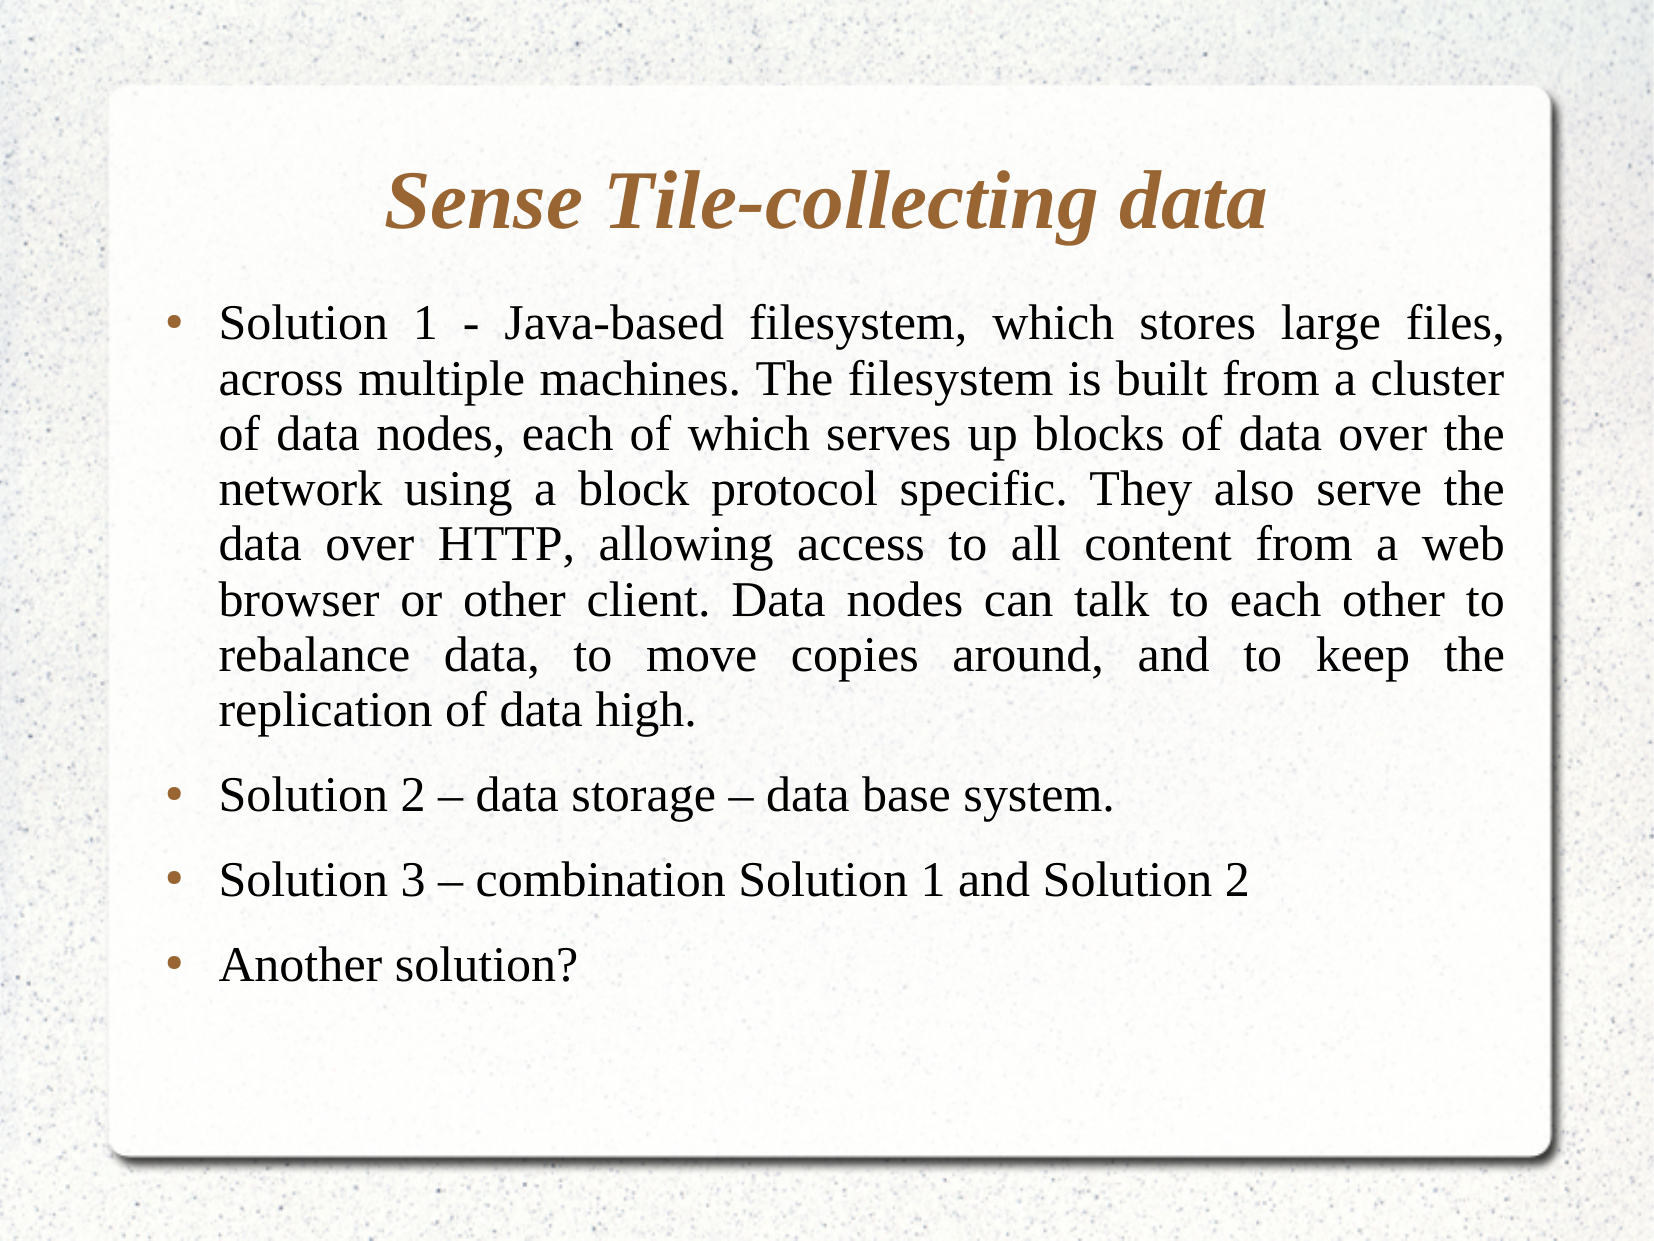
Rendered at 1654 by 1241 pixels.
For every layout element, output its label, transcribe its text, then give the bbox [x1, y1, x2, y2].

title Sense Tile-collecting data [118, 96, 1536, 304]
picture [0, 0, 1654, 1241]
list Solution 1 - Java-based filesystem, which stores large files, across multiple machines. The filesystem is built from a cluster of data nodes, each of which serves up blocks of data over the network using a block protocol specific. They also serve the data over HTTP, allowing access to all content from a web browser or other client. Data nodes can talk to each other to rebalance data, to move copies around, and to keep the replication of data high. Solution 2 – data storage – data base system. Solution 3 – combination Solution 1 and Solution 2 Another solution? [147, 295, 1506, 1114]
